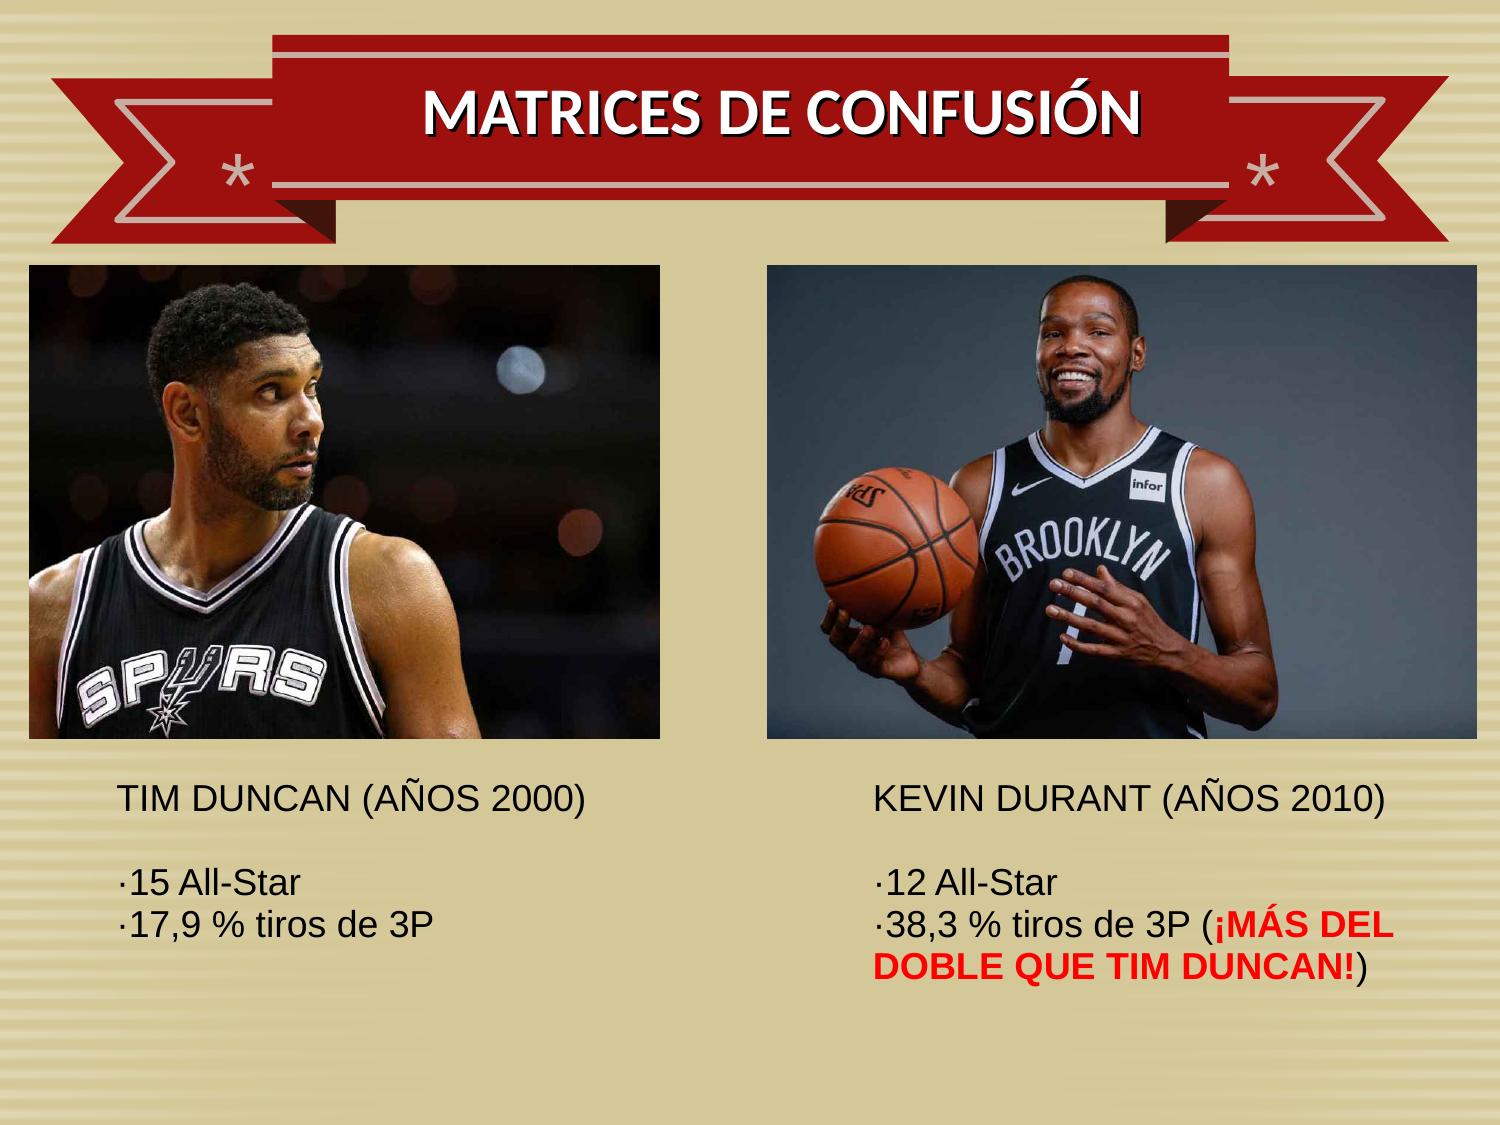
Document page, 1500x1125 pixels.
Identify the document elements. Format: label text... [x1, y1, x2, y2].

text_box TIM DUNCAN (AÑOS 2000) ·15 All-Star ·17,9 % tiros de 3P [101, 769, 621, 953]
title MATRICES DE CONFUSIÓN [295, 59, 1270, 178]
picture [0, 0, 1500, 1125]
text_box KEVIN DURANT (AÑOS 2010) ·12 All-Star ·38,3 % tiros de 3P (¡MÁS DEL DOBLE QUE TIM DUNCAN!) [858, 769, 1418, 995]
